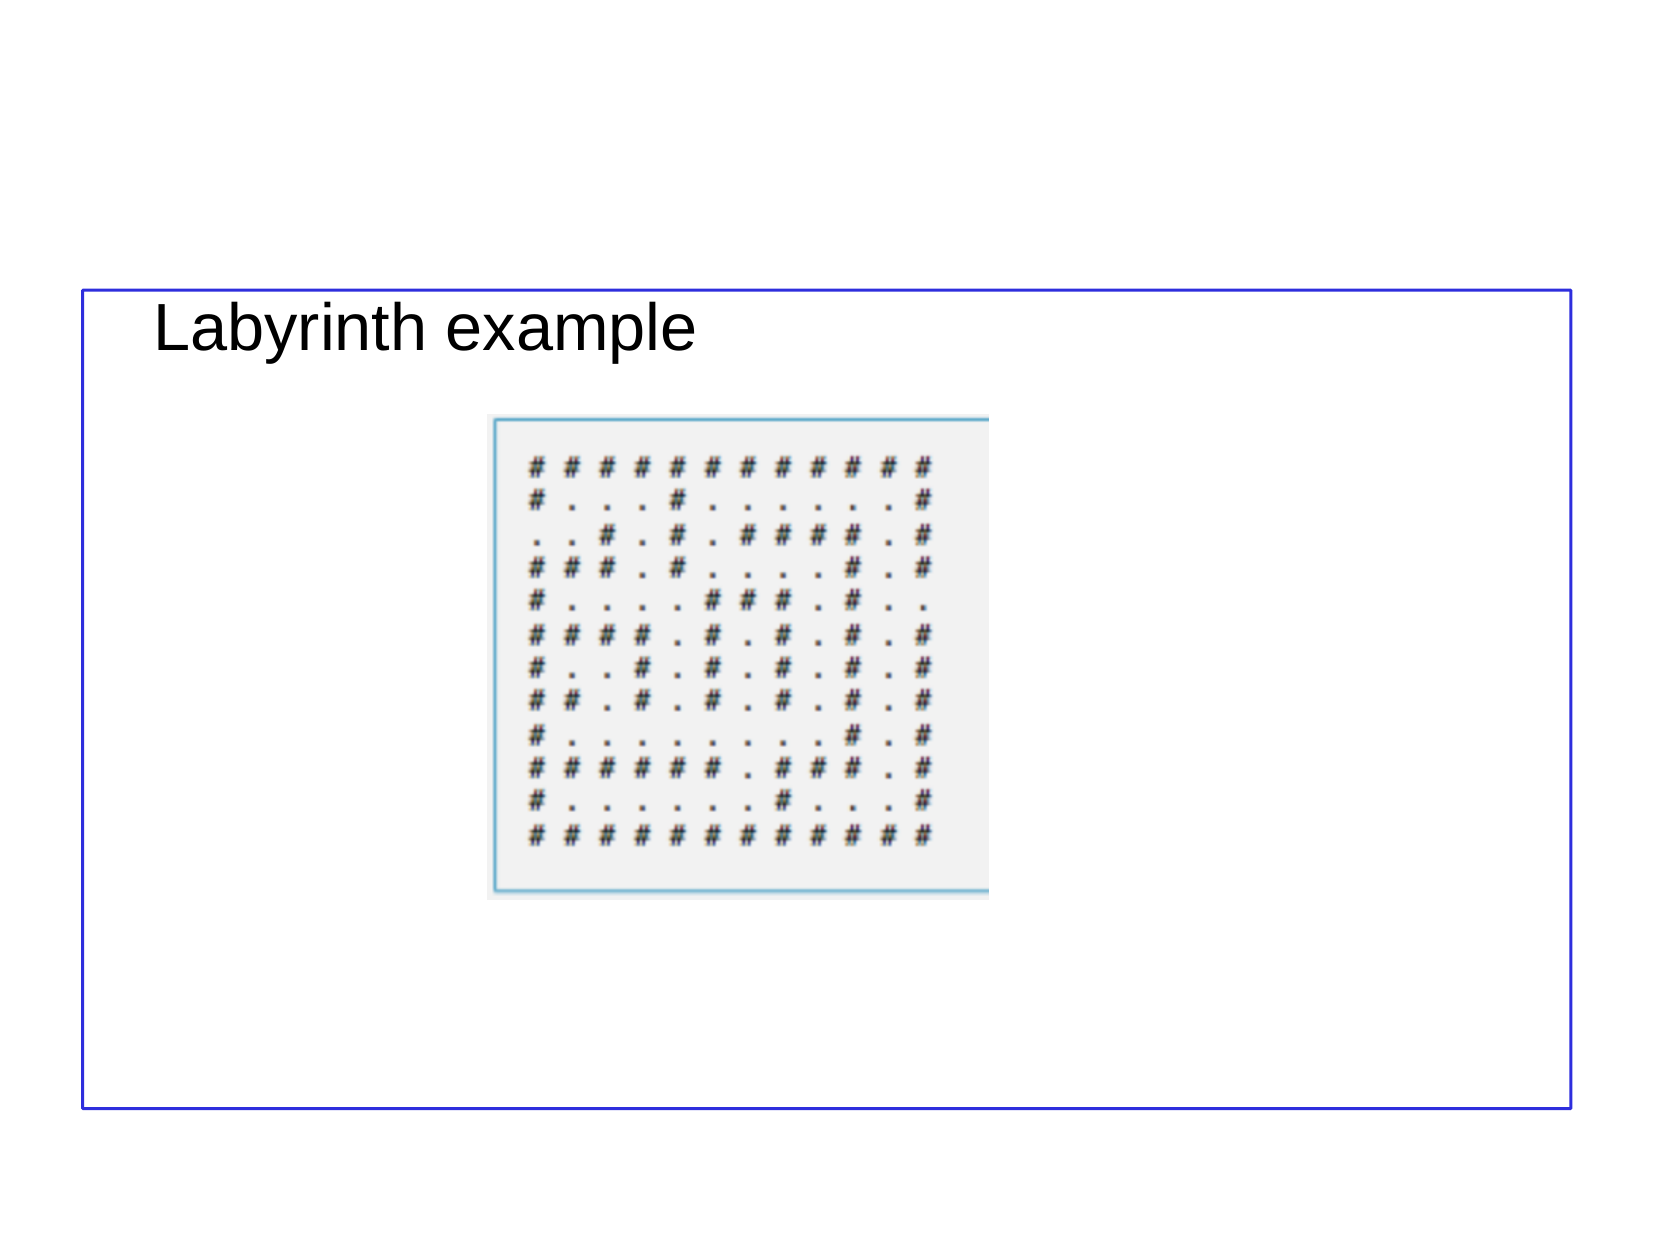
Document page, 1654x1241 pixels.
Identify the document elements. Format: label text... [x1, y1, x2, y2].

list Labyrinth example [82, 290, 1571, 1109]
picture [487, 414, 989, 901]
